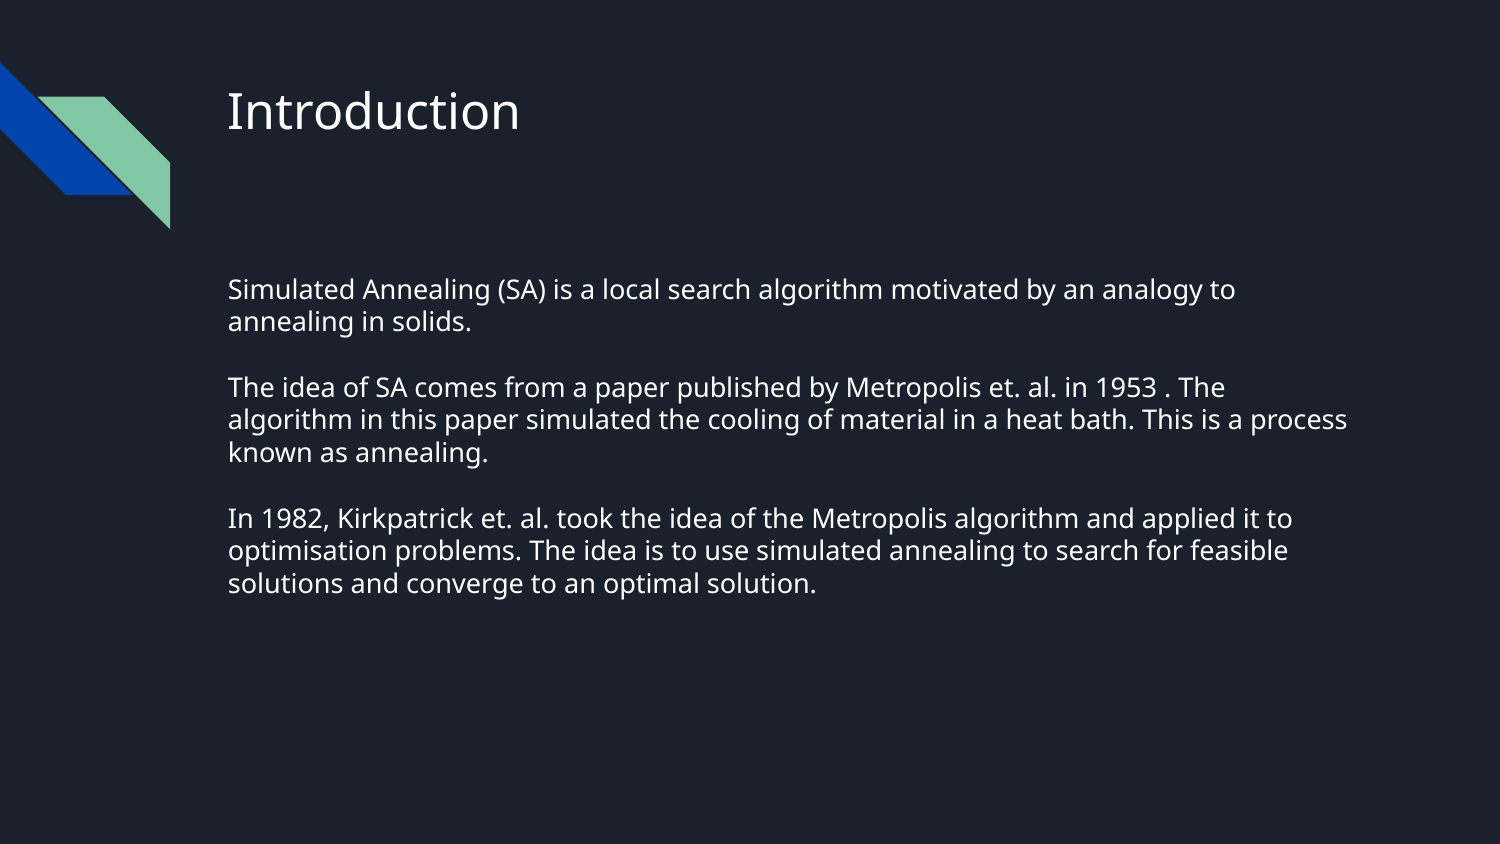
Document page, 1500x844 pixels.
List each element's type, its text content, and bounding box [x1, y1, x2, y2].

title Introduction [212, 64, 1368, 215]
list Simulated Annealing (SA) is a local search algorithm motivated by an analogy to annealing in solids. The idea of SA comes from a paper published by Metropolis et. al. in 1953 . The algorithm in this paper simulated the cooling of material in a heat bath. This is a process known as annealing. In 1982, Kirkpatrick et. al. took the idea of the Metropolis algorithm and applied it to optimisation problems. The idea is to use simulated annealing to search for feasible solutions and converge to an optimal solution. [212, 257, 1368, 735]
